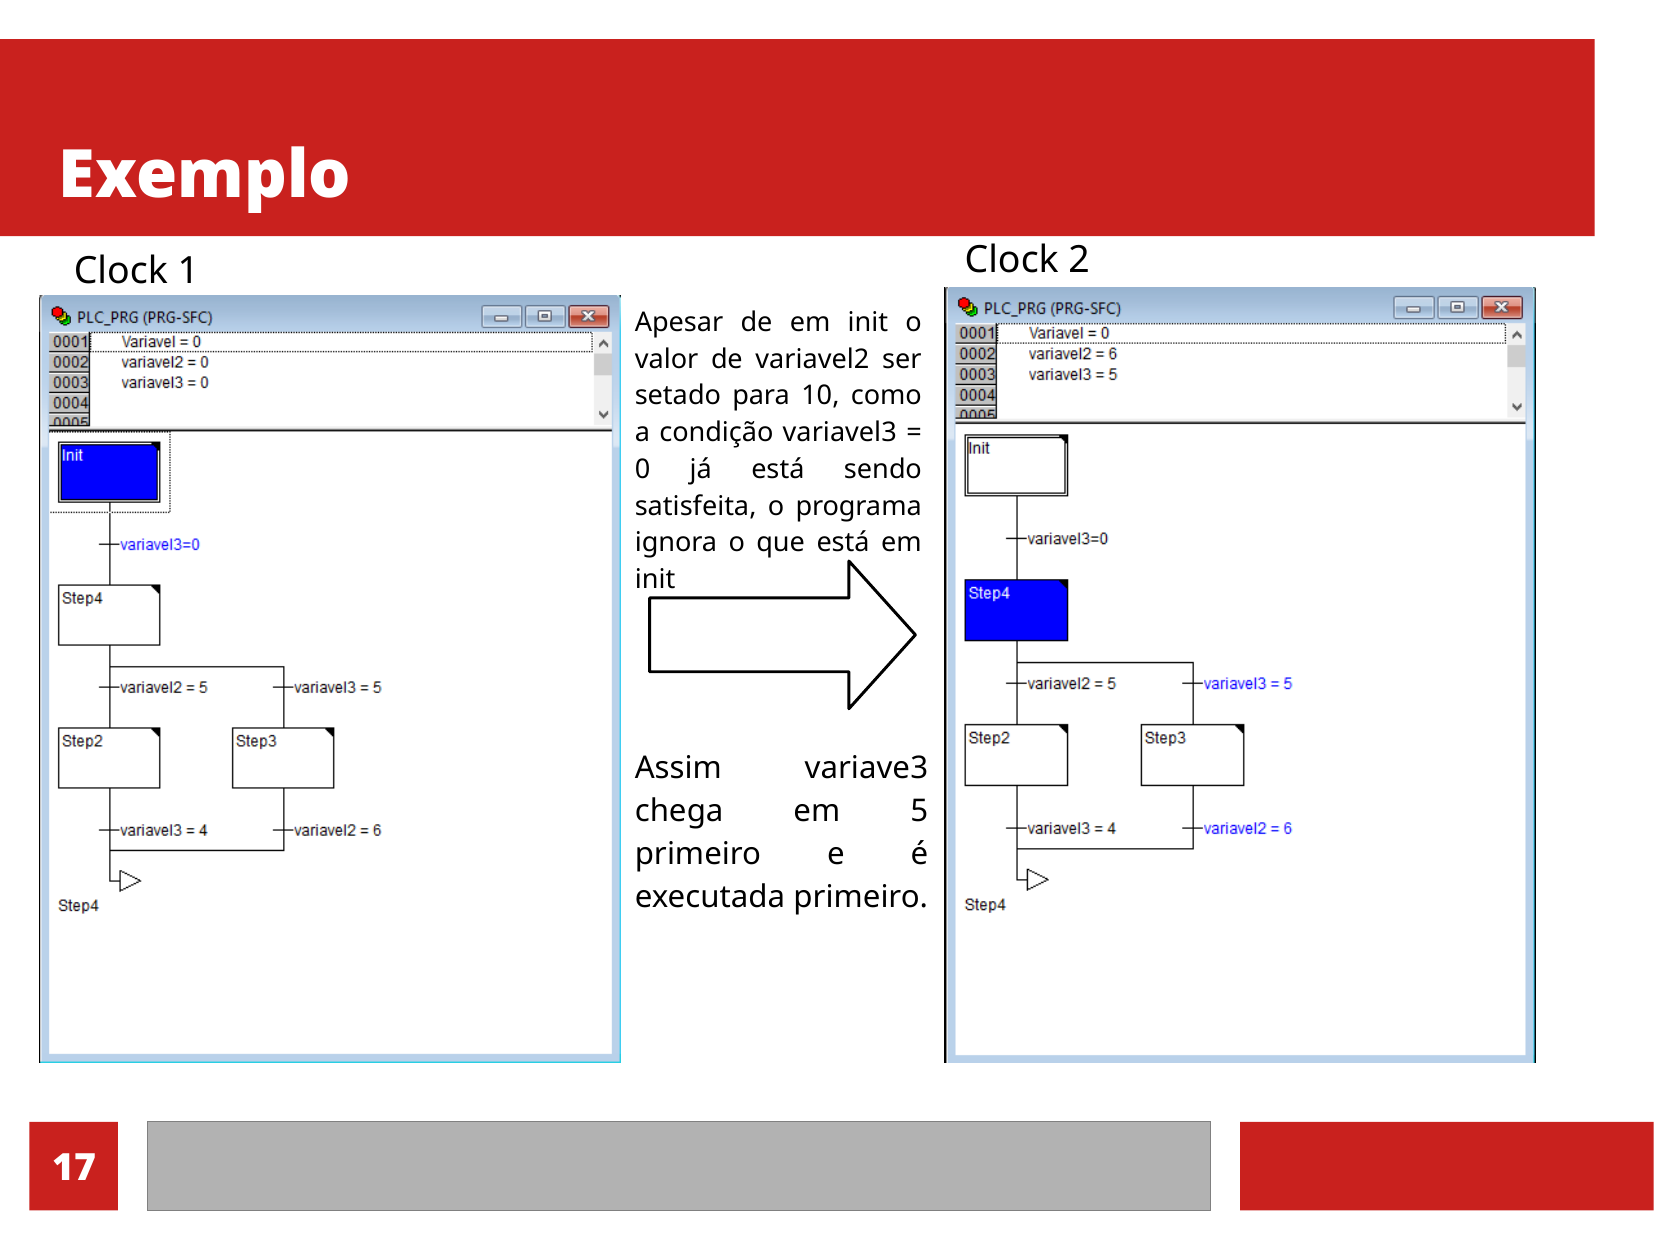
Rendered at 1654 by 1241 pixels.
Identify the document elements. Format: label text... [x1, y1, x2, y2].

picture [39, 295, 621, 1063]
text_box Apesar de em init o valor de variavel2 ser setado para 10, como a condição variavel3 = 0 já está sendo satisfeita, o programa ignora o que está em init [620, 295, 945, 547]
title Exemplo [58, 58, 1595, 217]
text_box [649, 561, 916, 709]
text_box Clock 1 [59, 236, 202, 299]
picture [944, 287, 1536, 1063]
text_box Clock 2 [949, 225, 1093, 288]
text_box Assim variave3 chega em 5 primeiro e é executada primeiro. [620, 738, 945, 990]
